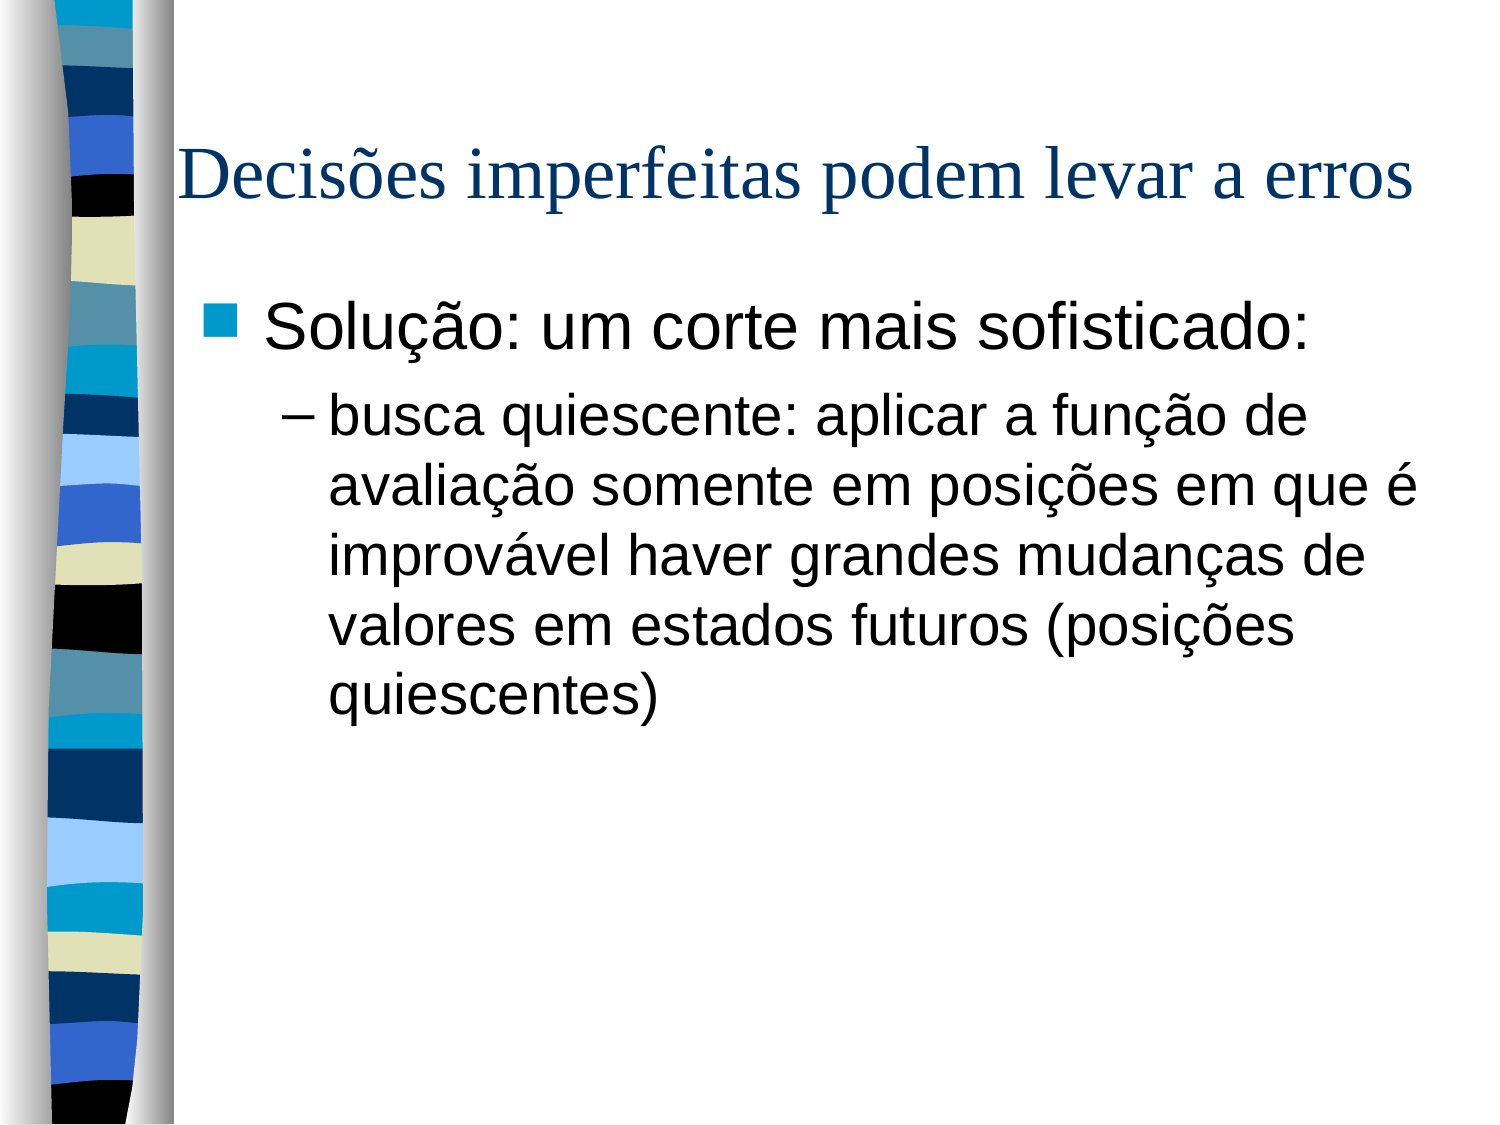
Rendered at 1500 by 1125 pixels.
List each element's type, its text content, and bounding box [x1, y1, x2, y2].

list Solução: um corte mais sofisticado: busca quiescente: aplicar a função de avaliação somente em posições em que é improvável haver grandes mudanças de valores em estados futuros (posições quiescentes) [192, 275, 1468, 1000]
title Decisões imperfeitas podem levar a erros [162, 74, 1468, 263]
